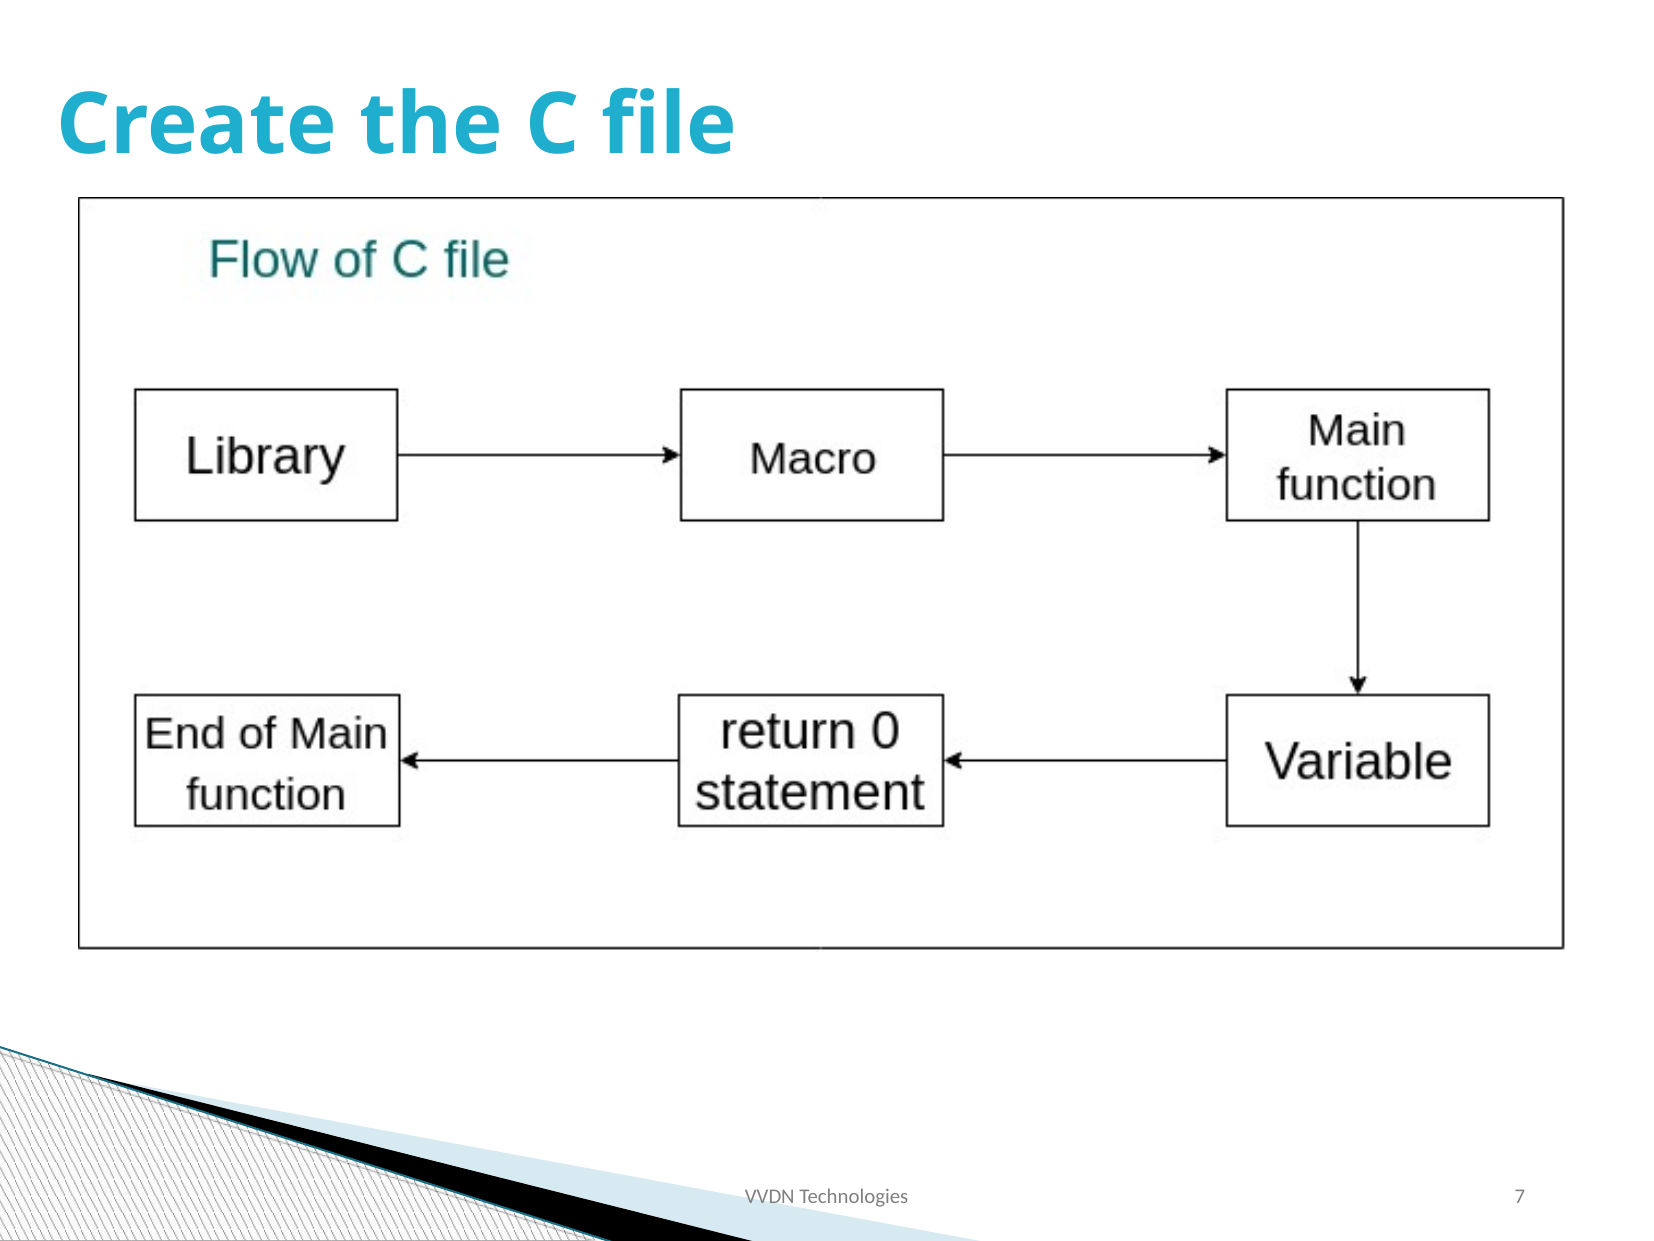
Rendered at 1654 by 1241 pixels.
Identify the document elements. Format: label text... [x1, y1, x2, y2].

slide_number <number> [1167, 1149, 1540, 1216]
picture [78, 195, 1567, 1117]
footer VVDN Technologies [547, 1149, 1106, 1216]
title Create the C file [41, 55, 1189, 185]
picture [0, 1049, 602, 1241]
